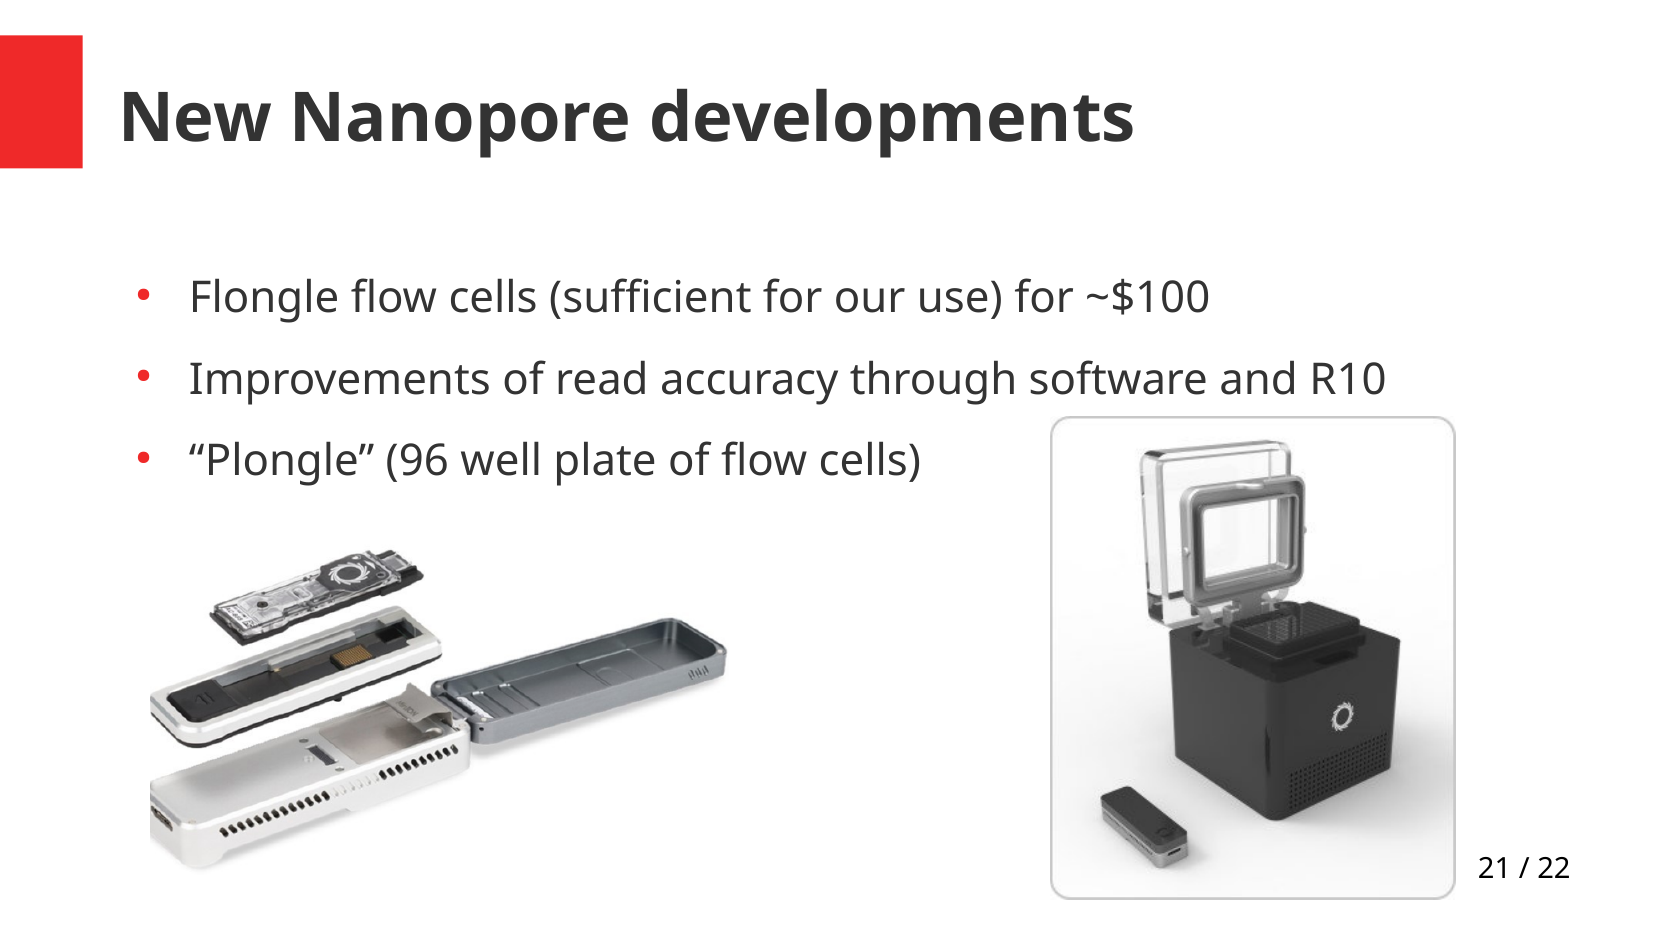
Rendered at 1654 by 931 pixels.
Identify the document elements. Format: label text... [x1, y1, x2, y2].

list Flongle flow cells (sufficient for our use) for ~$100 Improvements of read accuracy through software and R10 “Plongle” (96 well plate of flow cells) [118, 265, 1536, 806]
title New Nanopore developments [118, 37, 1571, 193]
picture [1050, 416, 1456, 901]
picture [150, 540, 729, 875]
